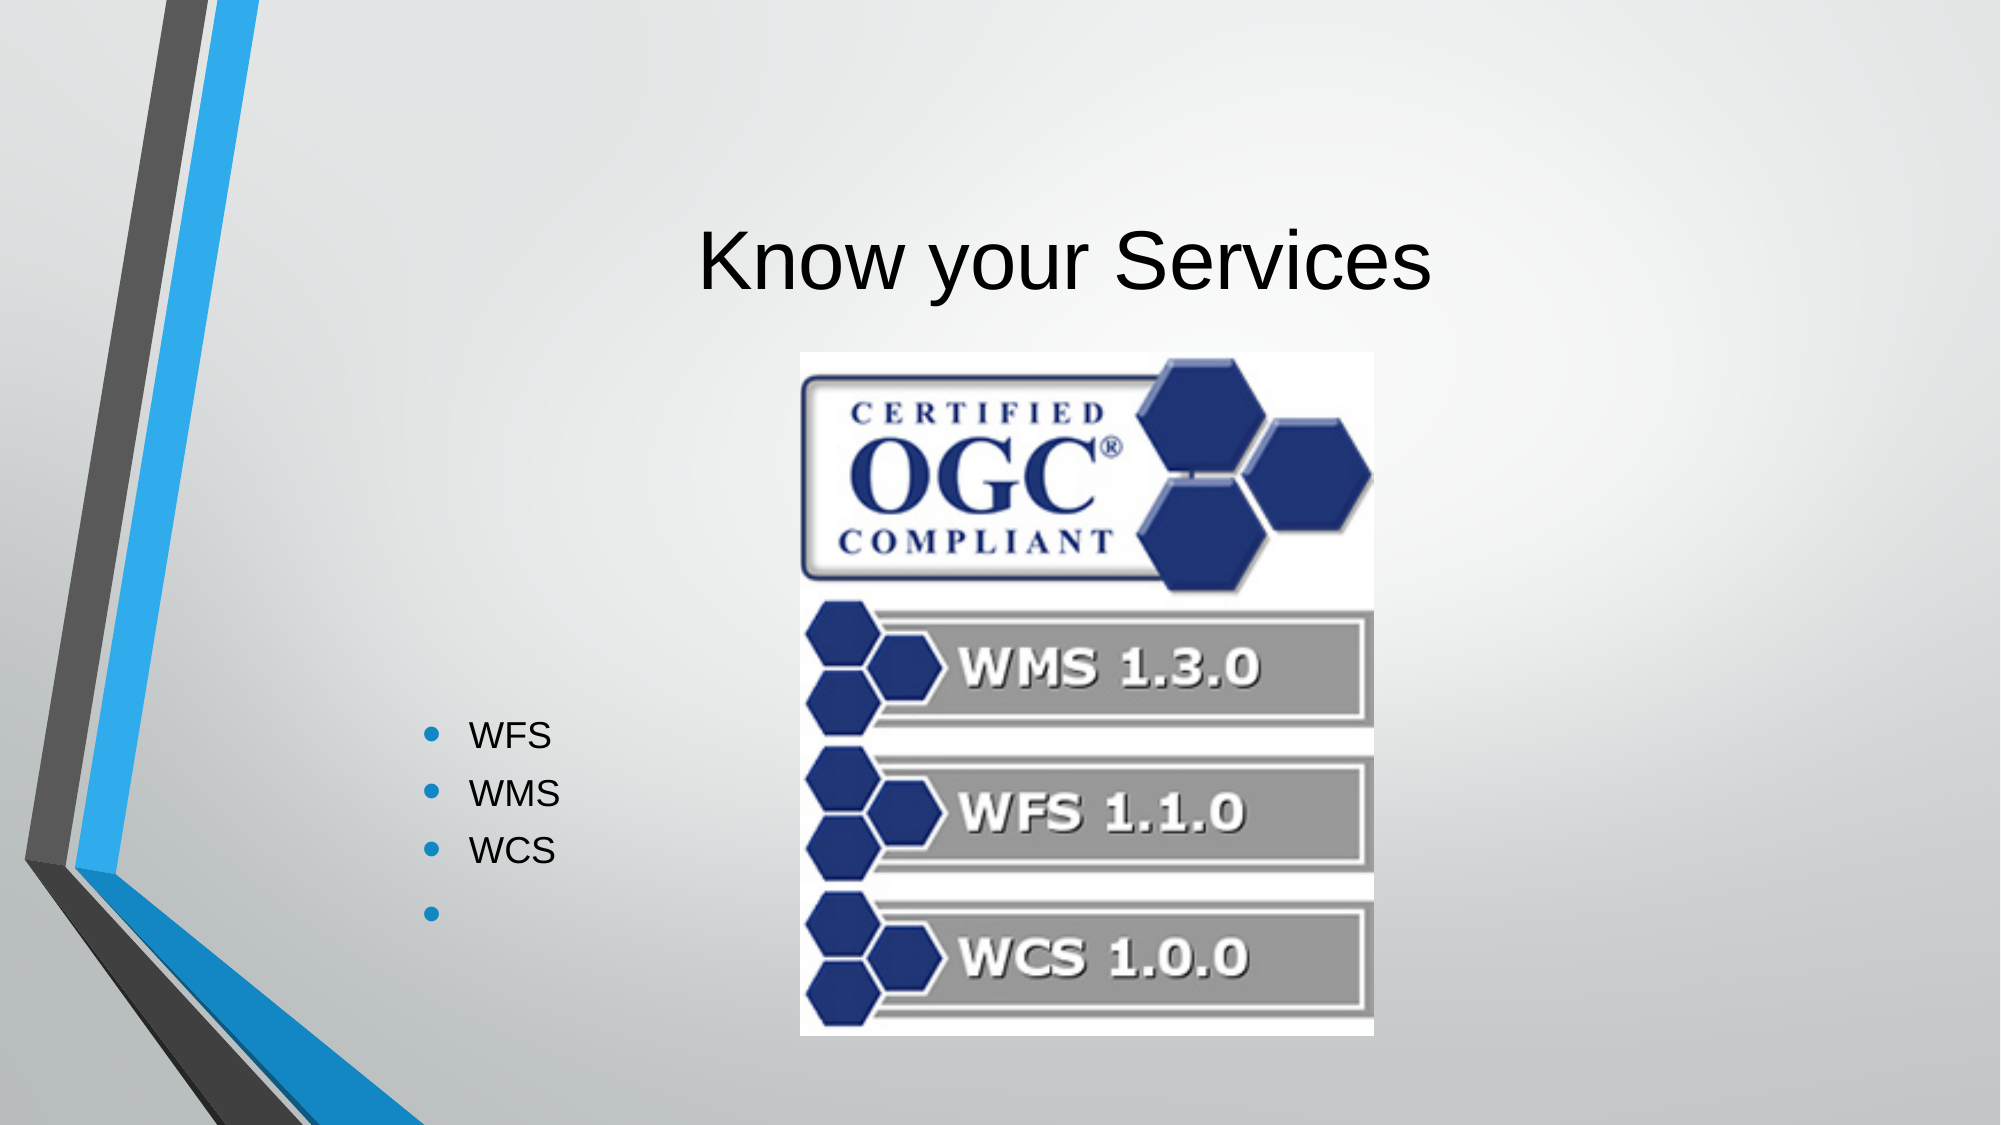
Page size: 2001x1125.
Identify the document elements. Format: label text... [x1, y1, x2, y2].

picture [800, 352, 1374, 1036]
title Know your Services [243, 112, 1887, 400]
list WFS WMS WCS [407, 619, 741, 1036]
